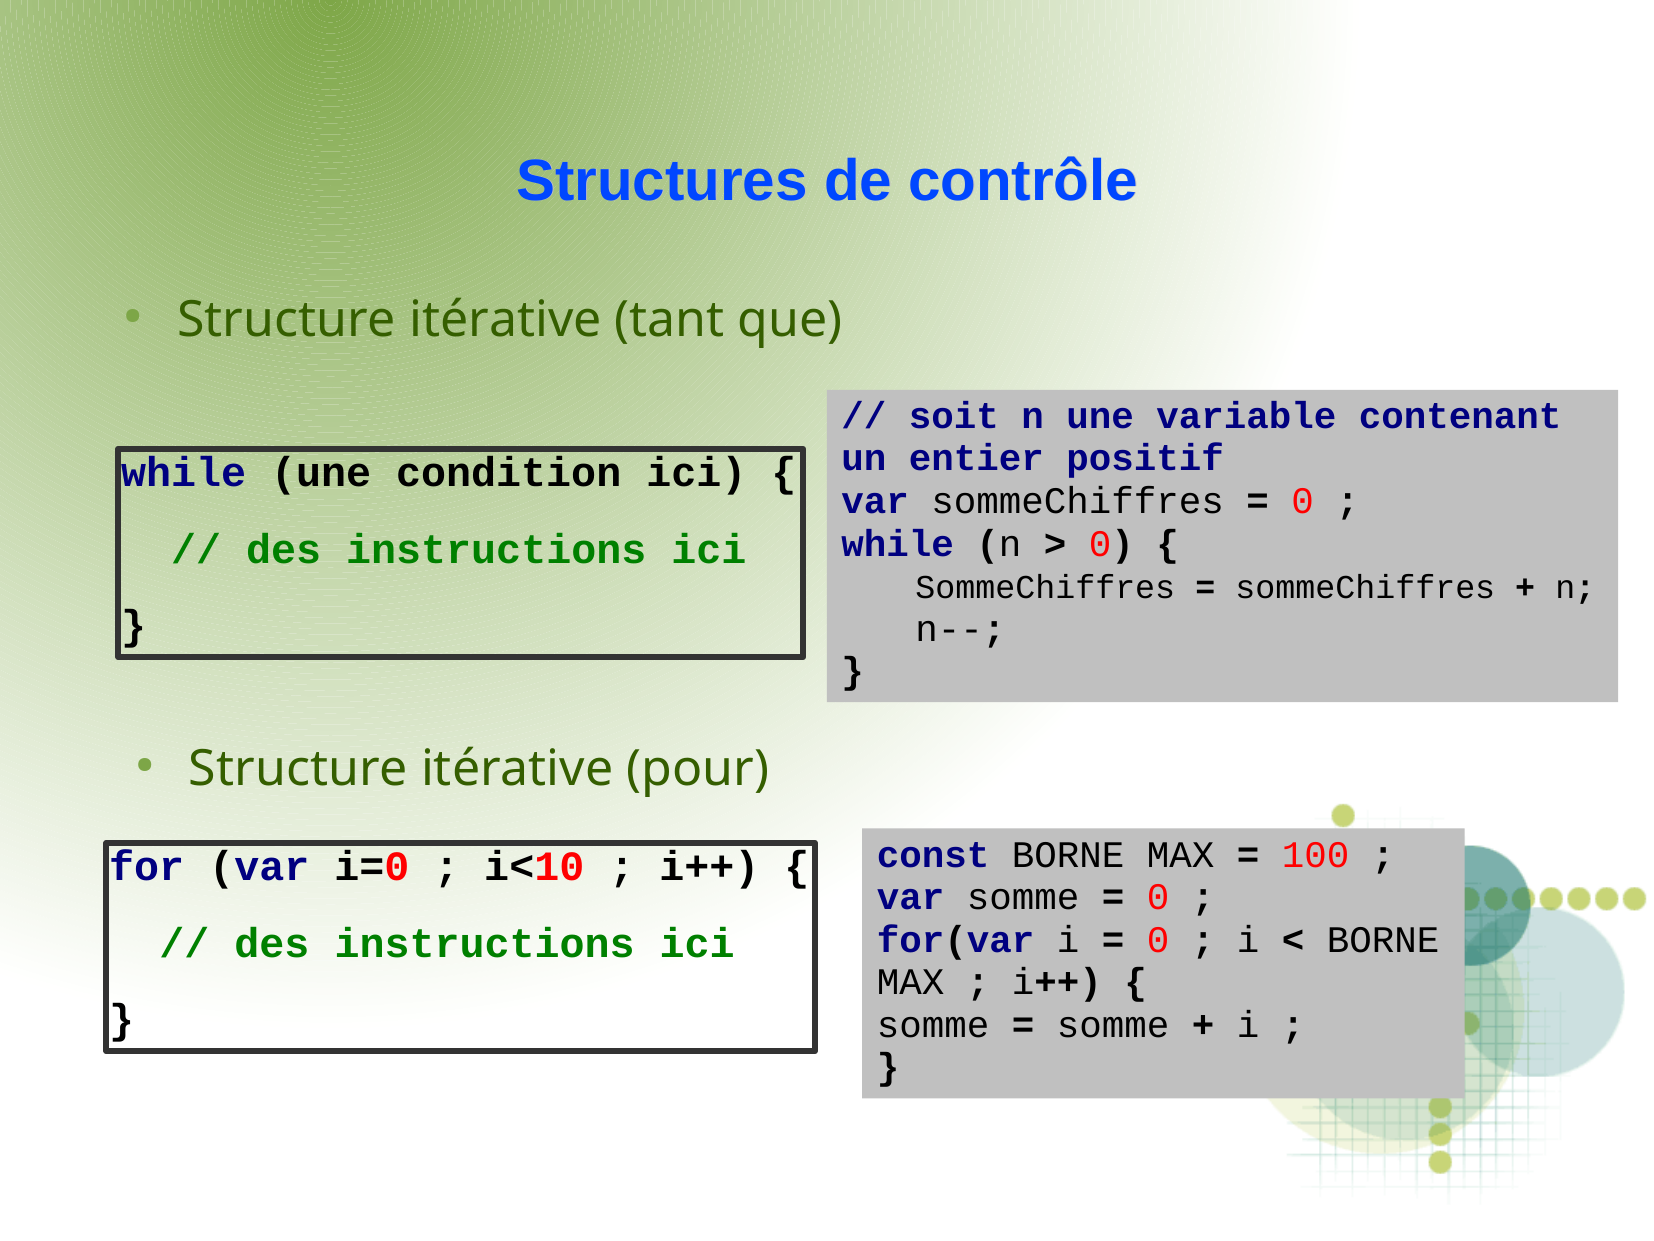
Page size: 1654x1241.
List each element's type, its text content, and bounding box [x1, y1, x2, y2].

text_box const BORNE MAX = 100 ; var somme = 0 ; for(var i = 0 ; i < BORNE MAX ; i++) { somme = somme + i ; } [862, 828, 1465, 1099]
list while (une condition ici) { // des instructions ici } [118, 448, 804, 658]
list Structure itérative (tant que) [106, 283, 1583, 390]
text_box // soit n une variable contenant un entier positif var sommeChiffres = 0 ; while (n > 0) { SommeChiffres = sommeChiffres + n; n--; } [826, 389, 1619, 700]
list Structure itérative (pour) [118, 732, 1595, 839]
picture [1224, 792, 1654, 1211]
title Structures de contrôle [121, 76, 1534, 283]
list for (var i=0 ; i<10 ; i++) { // des instructions ici } [106, 842, 815, 1052]
